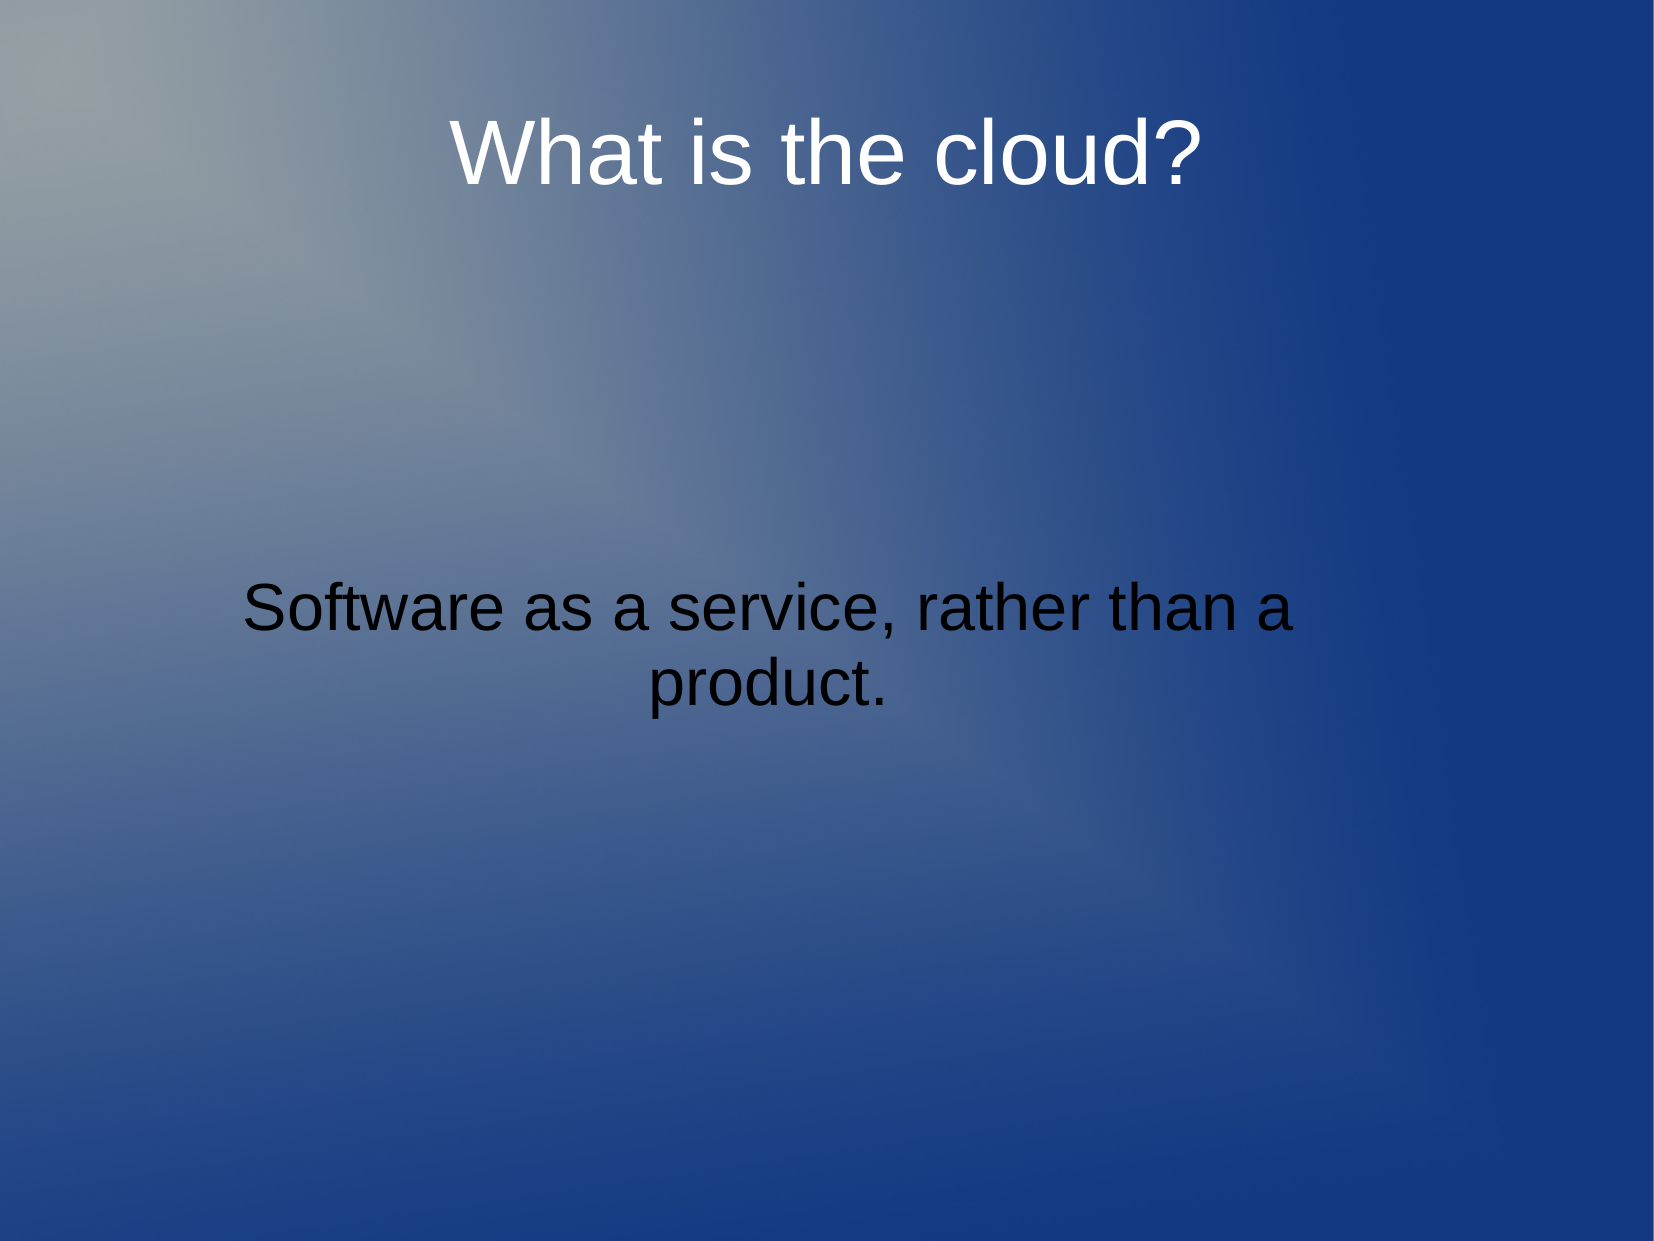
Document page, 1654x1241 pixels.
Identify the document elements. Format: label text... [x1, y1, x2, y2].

picture [0, 0, 1654, 1241]
title What is the cloud? [82, 56, 1571, 250]
text_box Software as a service, rather than a product. [150, 562, 1388, 727]
